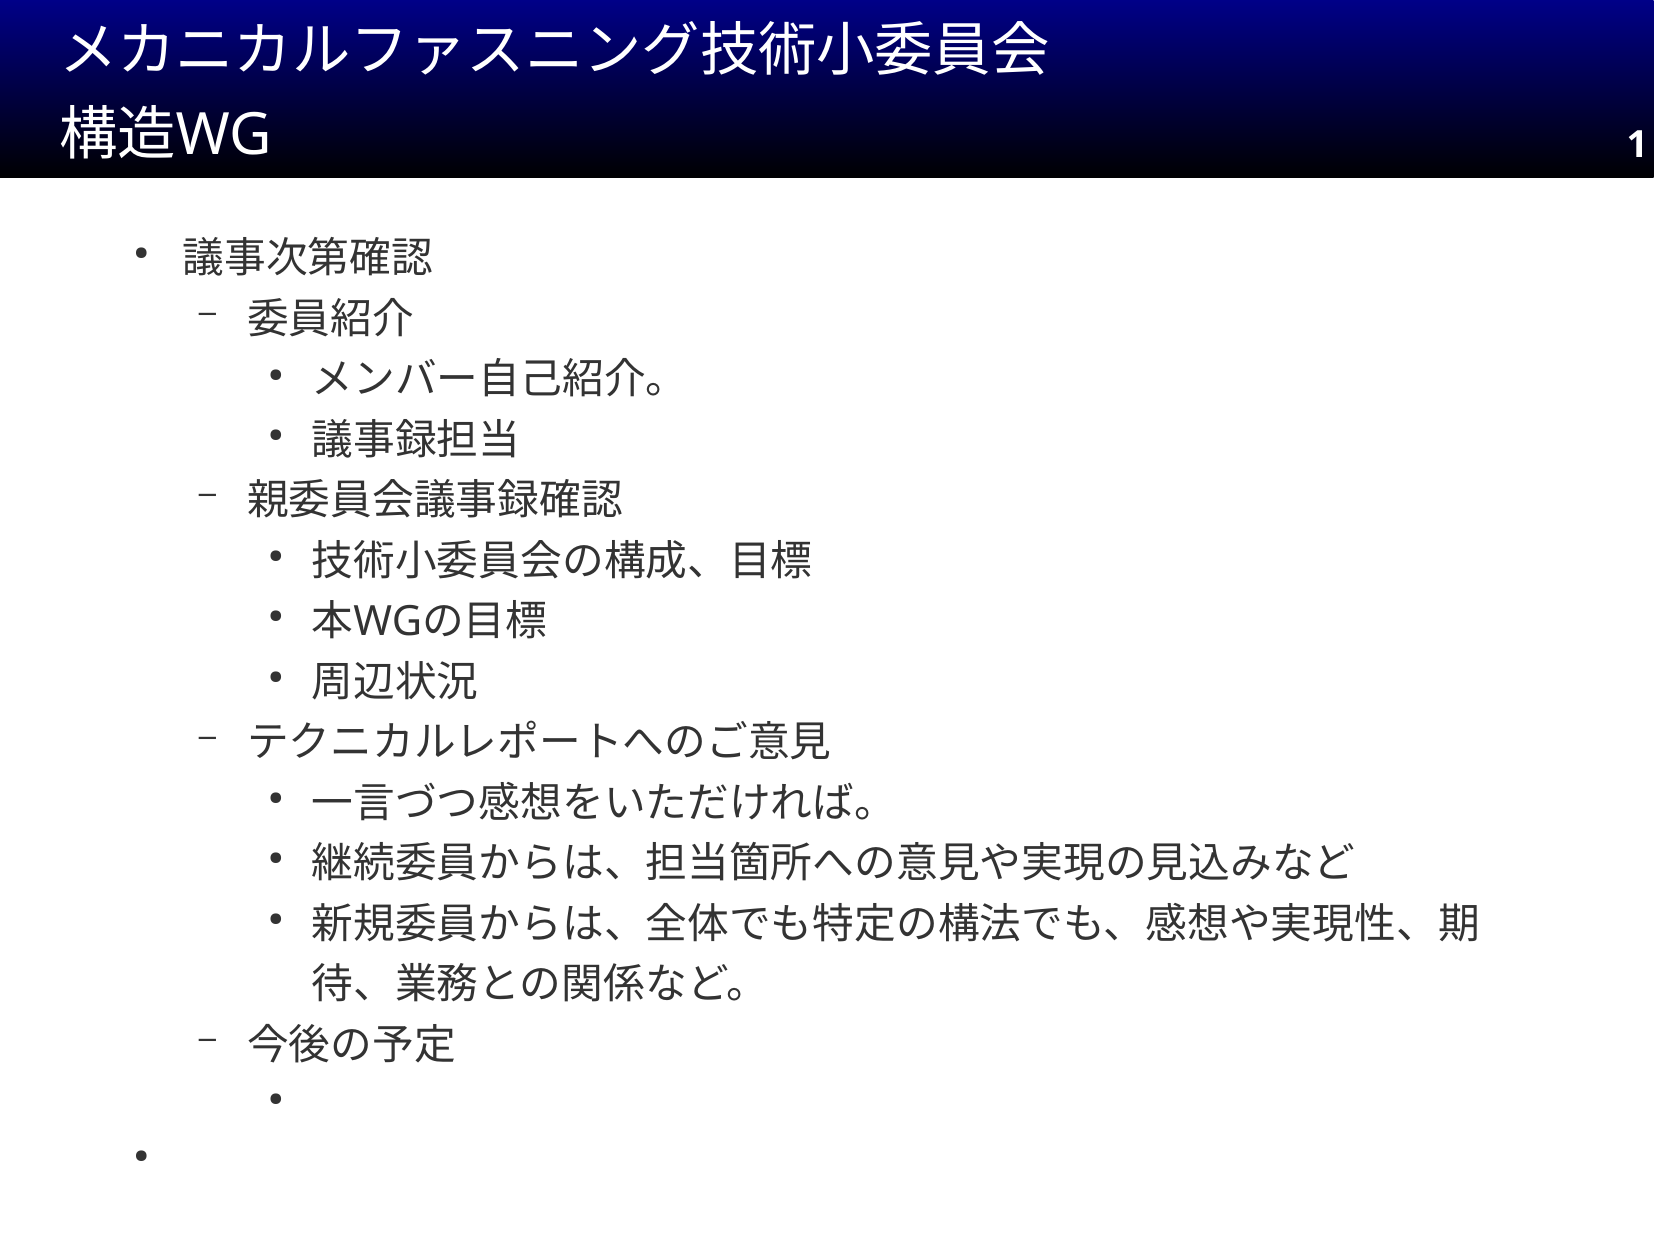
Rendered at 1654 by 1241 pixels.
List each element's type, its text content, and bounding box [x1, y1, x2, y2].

title メカニカルファスニング技術小委員会 構造WG [59, 6, 1607, 169]
list 議事次第確認 委員紹介 メンバー自己紹介。 議事録担当 親委員会議事録確認 技術小委員会の構成、目標 本WGの目標 周辺状況 テクニカルレポートへのご意見 一言づつ感想をいただければ。 継続委員からは、担当箇所への意見や実現の見込みなど 新規委員からは、全体でも特定の構法でも、感想や実現性、期待、業務との関係など。 今後の予定 [118, 224, 1536, 1074]
